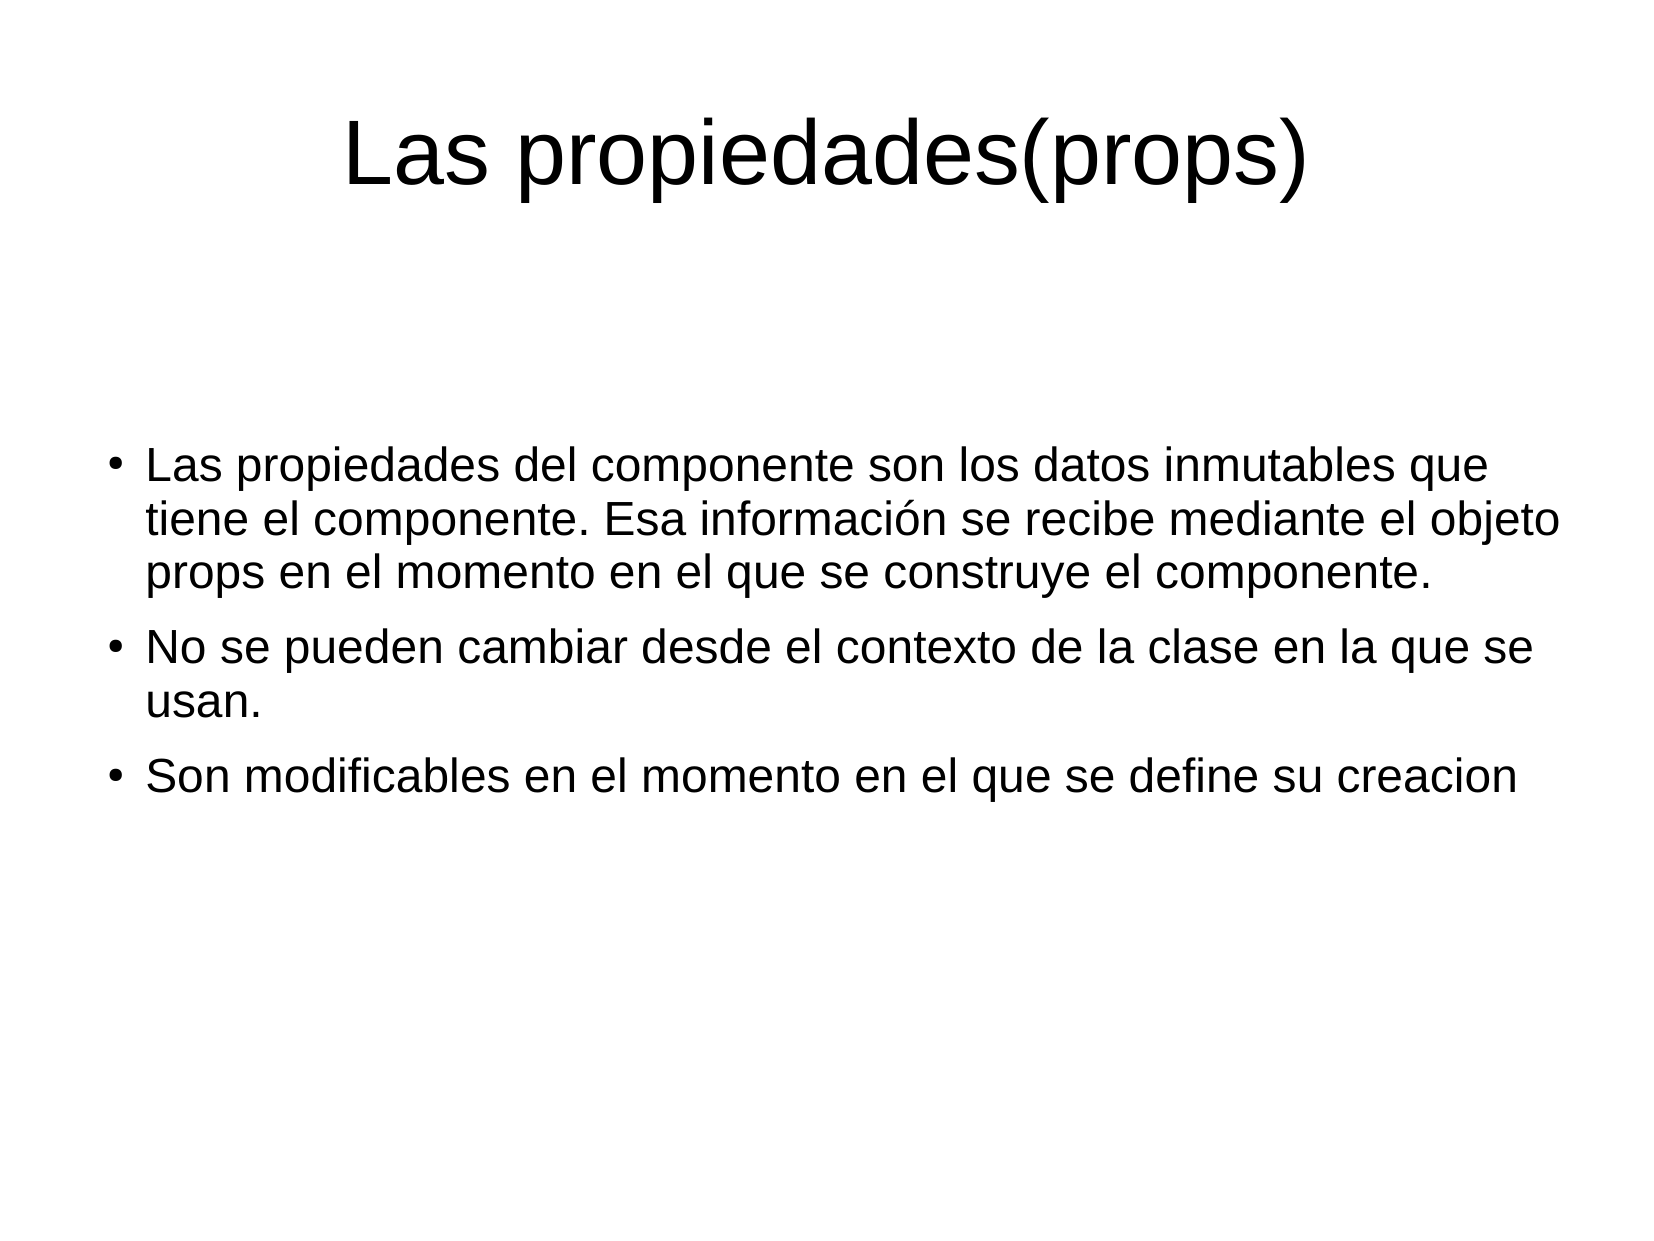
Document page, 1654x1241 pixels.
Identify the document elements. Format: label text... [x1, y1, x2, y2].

list Las propiedades del componente son los datos inmutables que tiene el componente. Esa información se recibe mediante el objeto props en el momento en el que se construye el componente. No se pueden cambiar desde el contexto de la clase en la que se usan. Son modificables en el momento en el que se define su creacion [94, 437, 1583, 881]
title Las propiedades(props) [82, 49, 1571, 257]
